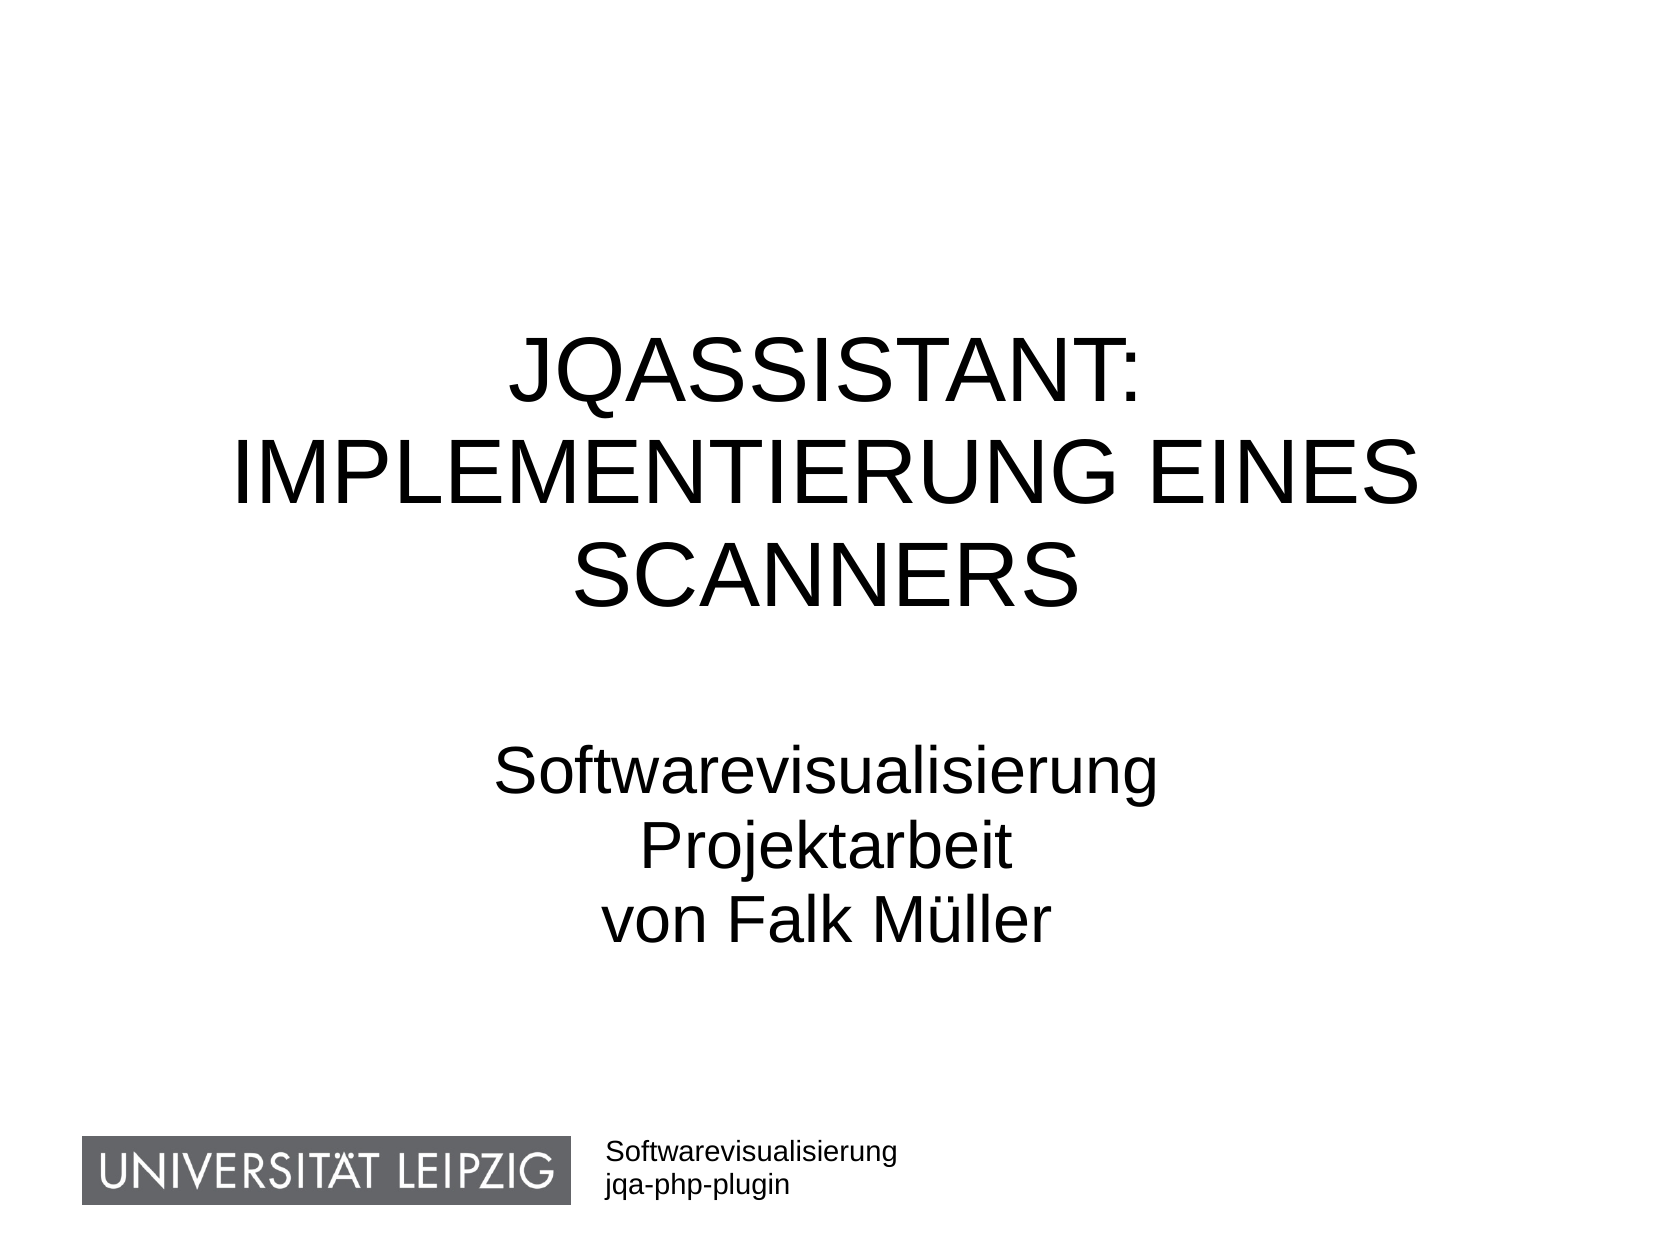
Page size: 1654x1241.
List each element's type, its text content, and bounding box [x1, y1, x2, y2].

title JQASSISTANT: IMPLEMENTIERUNG EINES SCANNERS [82, 318, 1571, 485]
subtitle Softwarevisualisierung Projektarbeit von Falk Müller [82, 485, 1571, 1205]
